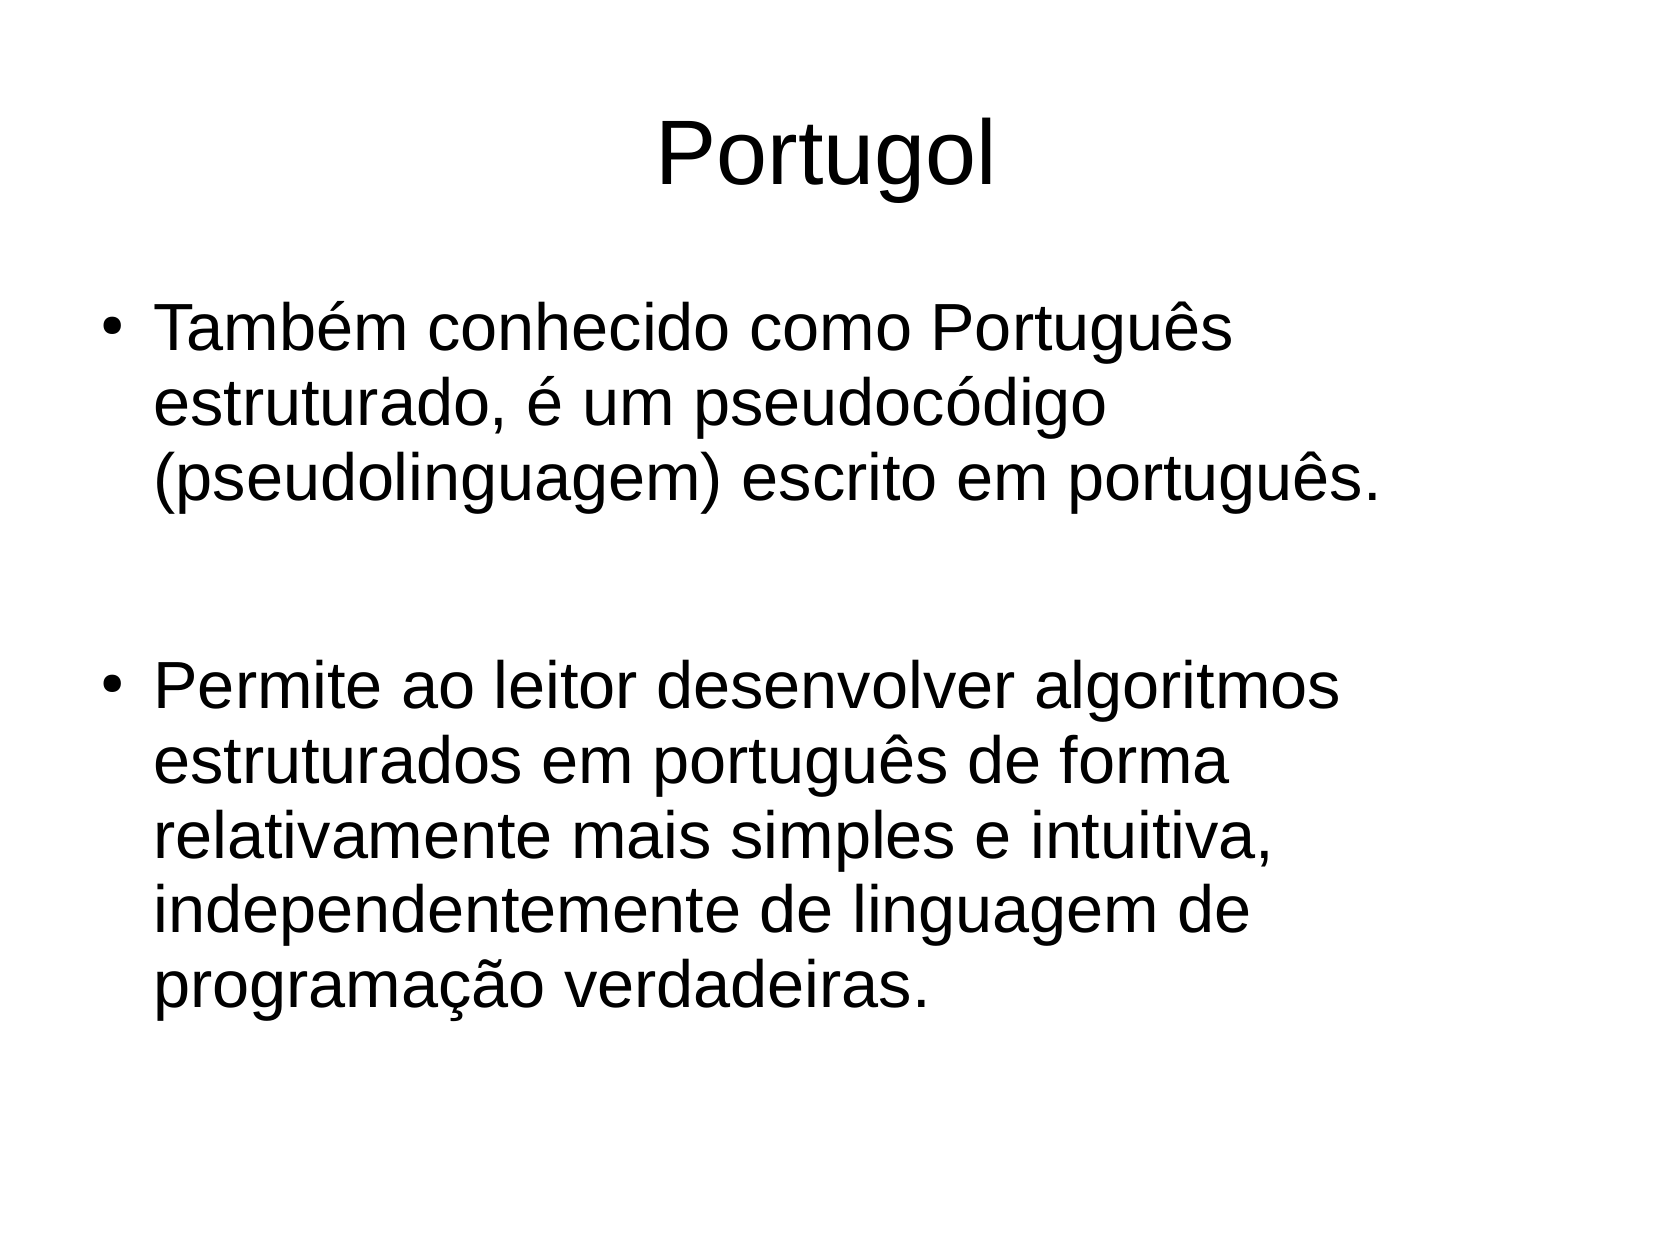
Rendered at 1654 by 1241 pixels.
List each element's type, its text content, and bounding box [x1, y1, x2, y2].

list Também conhecido como Português estruturado, é um pseudocódigo (pseudolinguagem) escrito em português. Permite ao leitor desenvolver algoritmos estruturados em português de forma relativamente mais simples e intuitiva, independentemente de linguagem de programação verdadeiras. [82, 290, 1571, 1109]
title Portugol [82, 49, 1571, 257]
